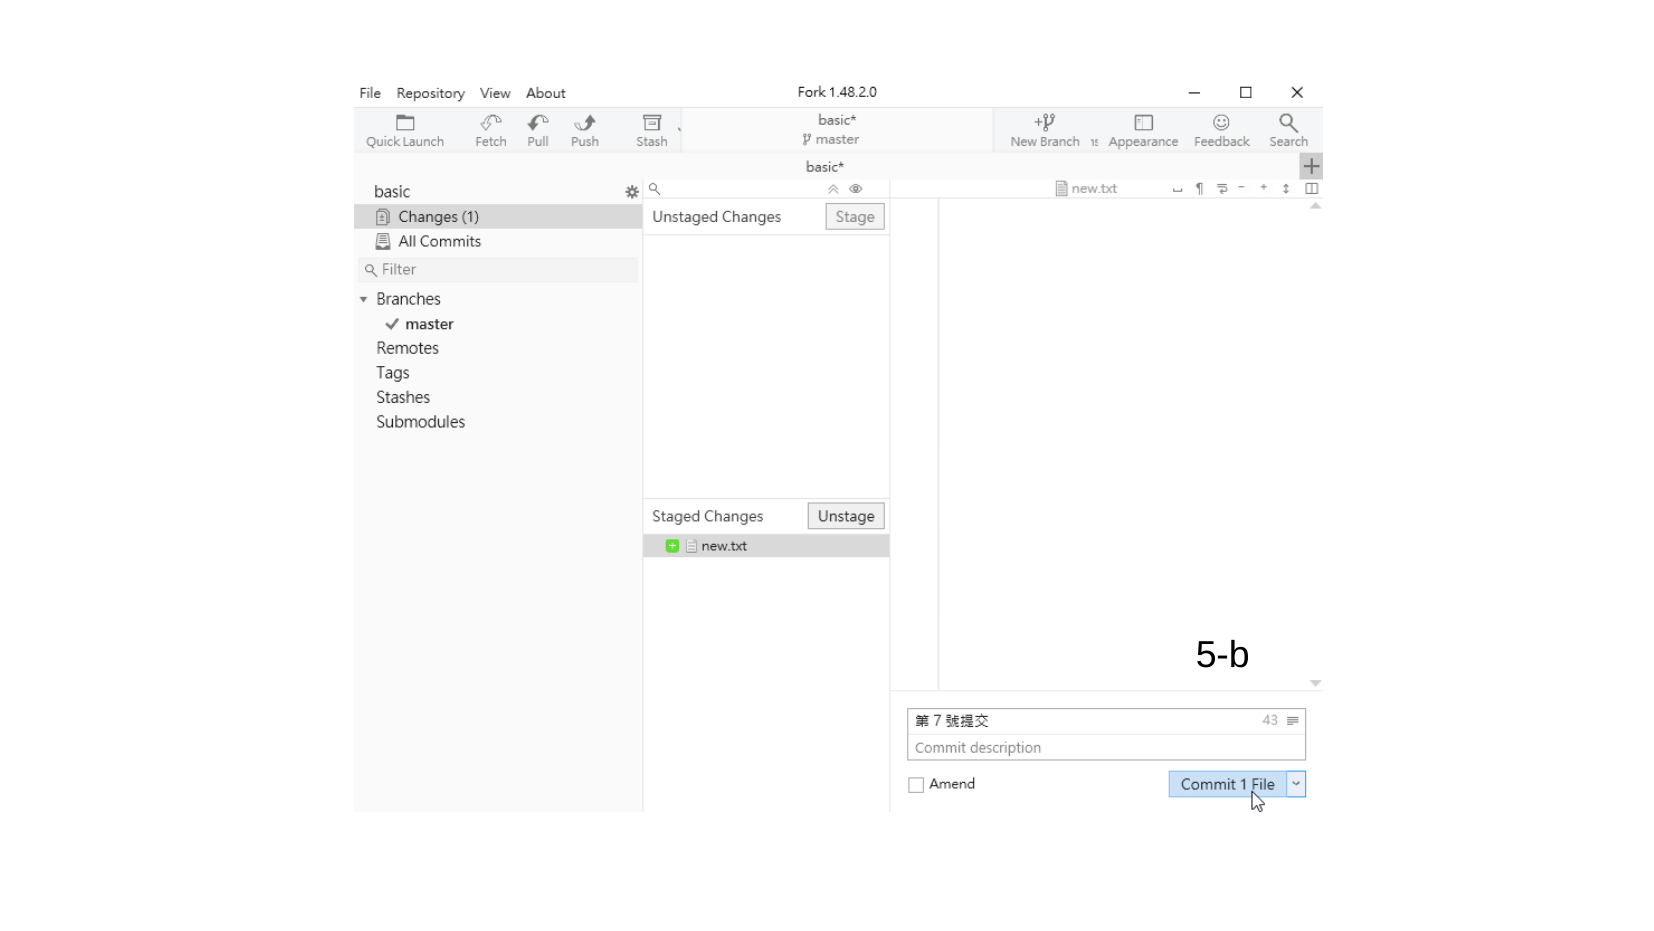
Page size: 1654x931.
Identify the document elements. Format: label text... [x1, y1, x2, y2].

picture [354, 79, 1323, 812]
text_box 5-b [1181, 625, 1317, 683]
